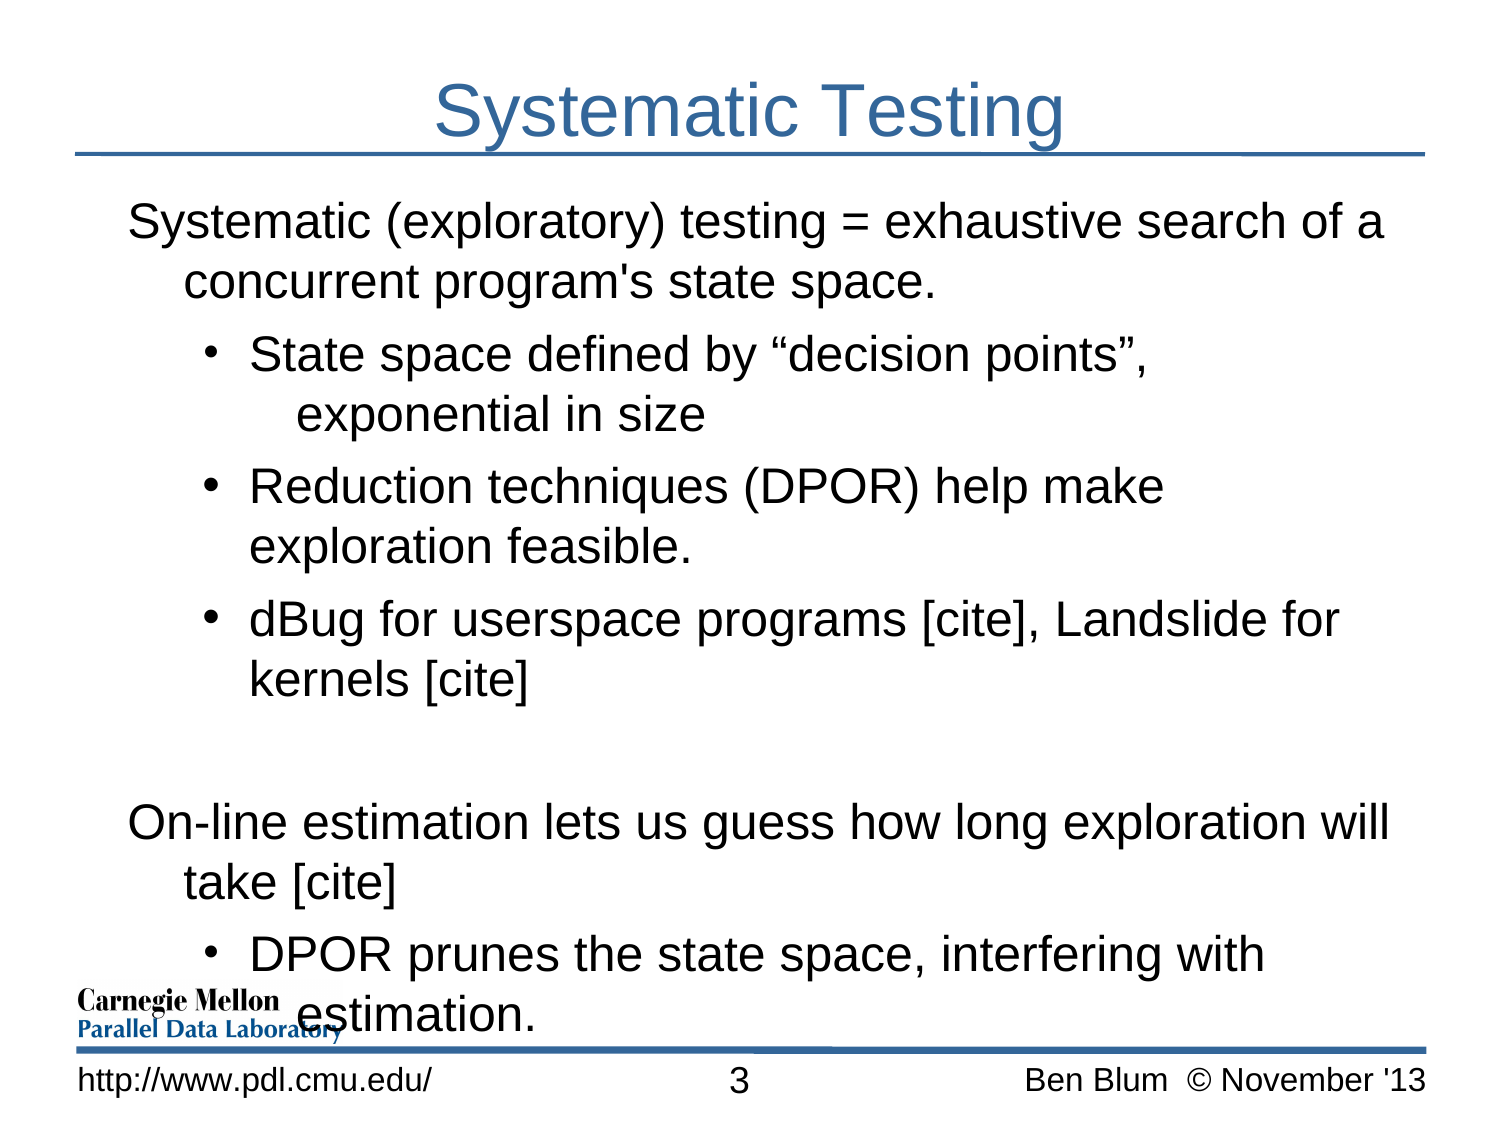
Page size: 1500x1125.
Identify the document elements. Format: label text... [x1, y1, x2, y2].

title Systematic Testing [112, 49, 1388, 163]
list Systematic (exploratory) testing = exhaustive search of a concurrent program's state space. State space defined by “decision points”, exponential in size Reduction techniques (DPOR) help make exploration feasible. dBug for userspace programs [cite], Landslide for kernels [cite] On-line estimation lets us guess how long exploration will take [cite] DPOR prunes the state space, interfering with estimation. [112, 181, 1426, 938]
picture [77, 979, 343, 1044]
picture [330, 1007, 343, 1018]
